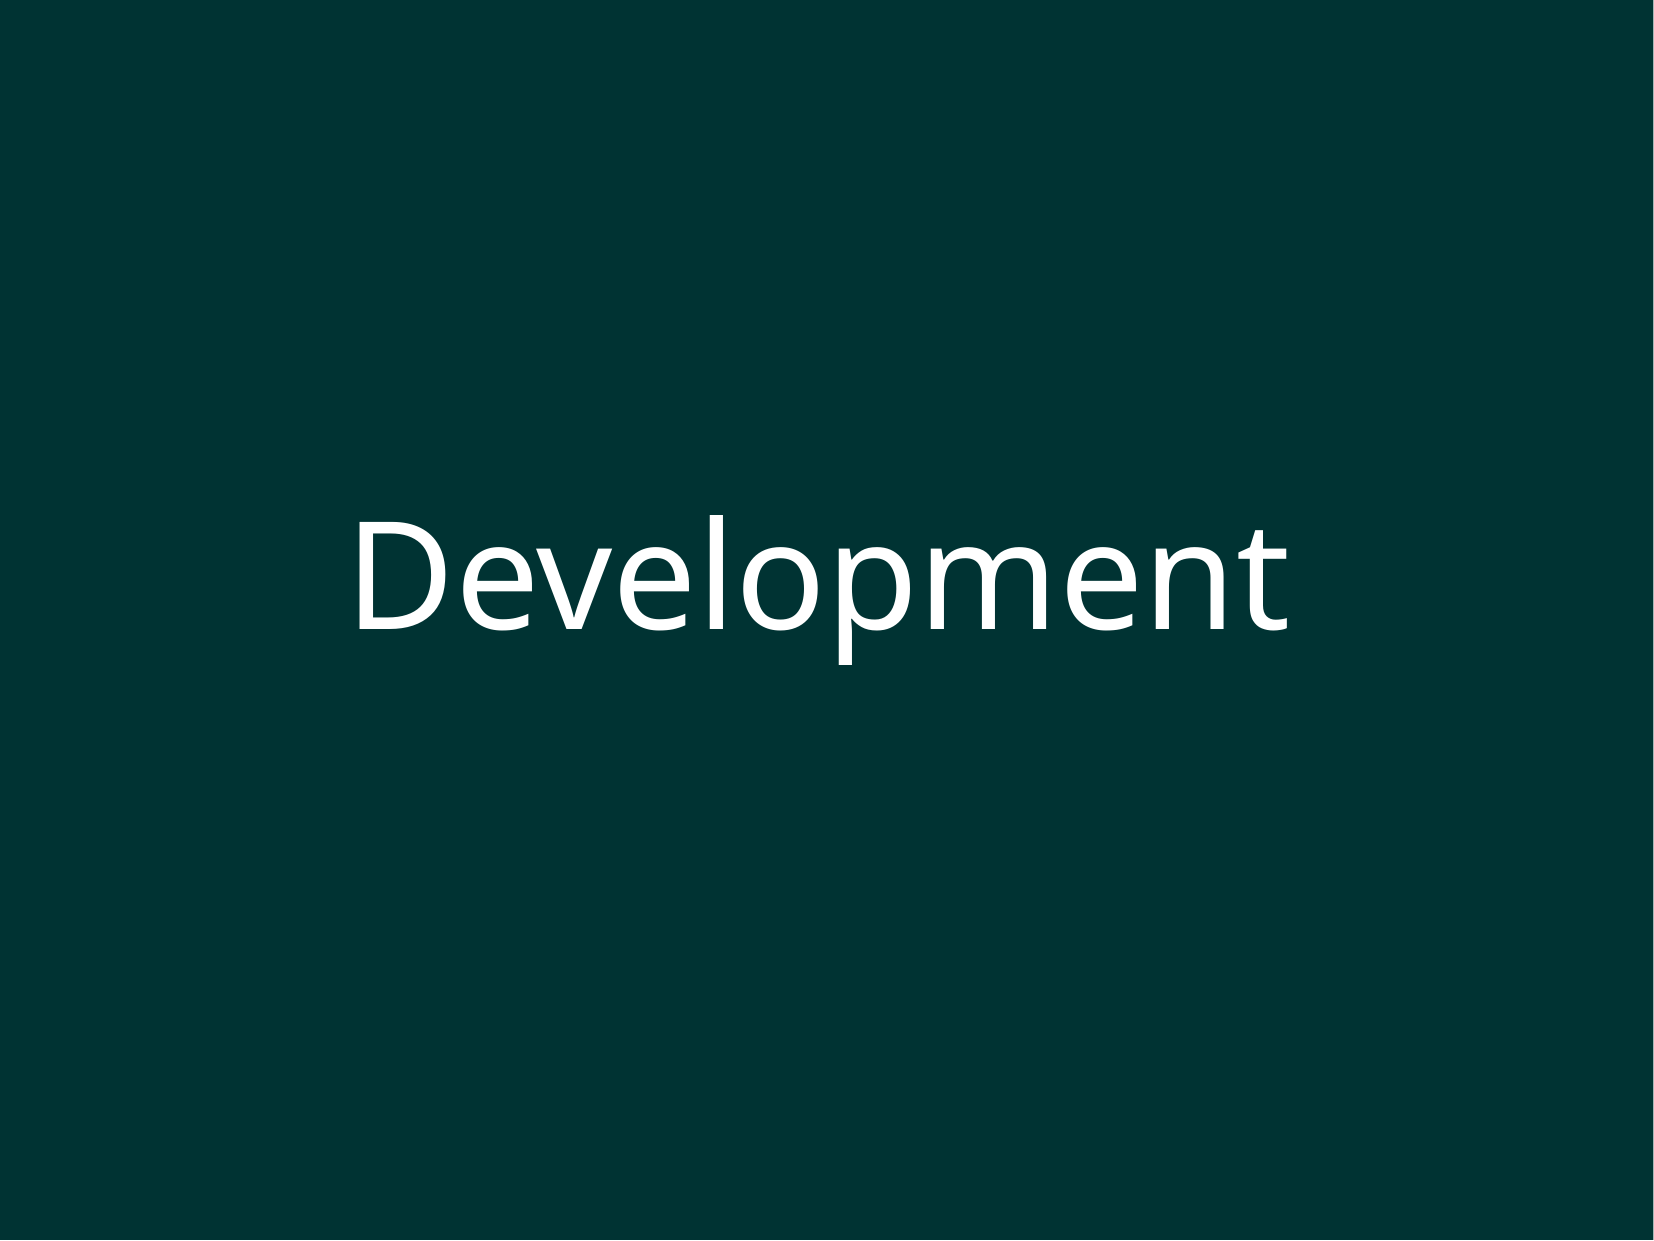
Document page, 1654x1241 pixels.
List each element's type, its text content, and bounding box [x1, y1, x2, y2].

text_box Development [330, 461, 1271, 646]
